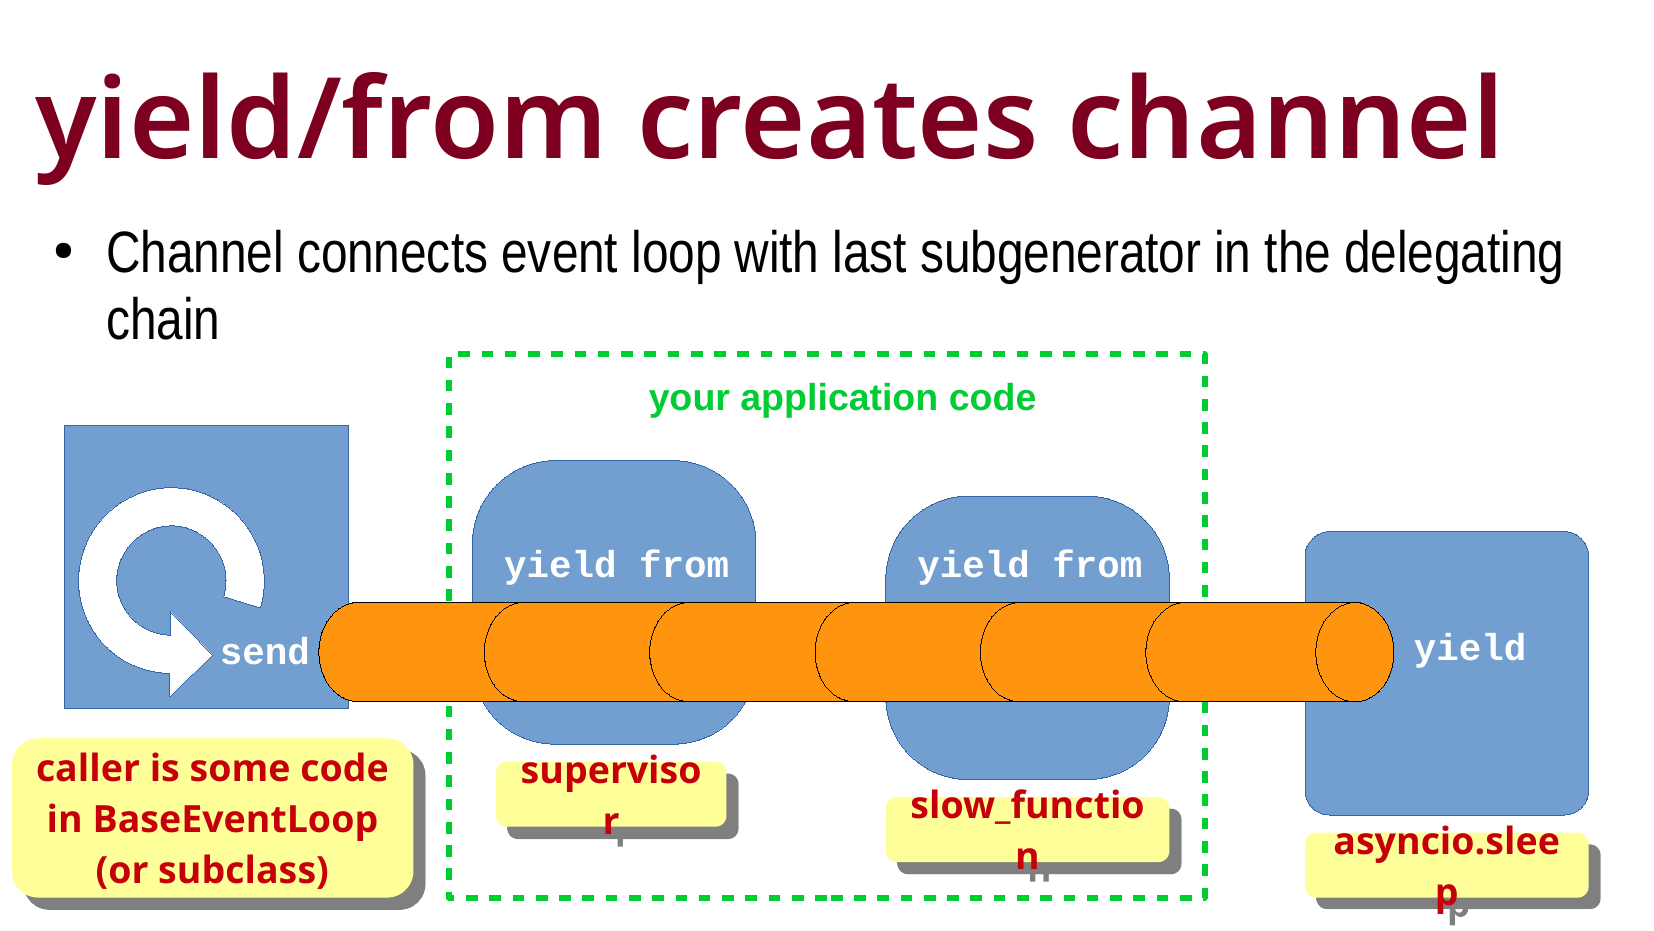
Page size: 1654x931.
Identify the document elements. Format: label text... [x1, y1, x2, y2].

text_box asyncio.sleep [1305, 832, 1589, 898]
list Channel connects event loop with last subgenerator in the delegating chain [35, 218, 1571, 693]
text_box yield from [489, 539, 745, 597]
text_box supervisor [496, 761, 727, 827]
text_box yield from [902, 539, 1158, 597]
title yield/from creates channel [35, 37, 1571, 193]
text_box yield [1398, 622, 1542, 680]
text_box caller is some code in BaseEventLoop (or subclass) [11, 738, 414, 898]
text_box [64, 425, 1589, 816]
text_box send [205, 625, 325, 684]
text_box your application code [634, 368, 1052, 426]
text_box slow_function [885, 797, 1170, 863]
